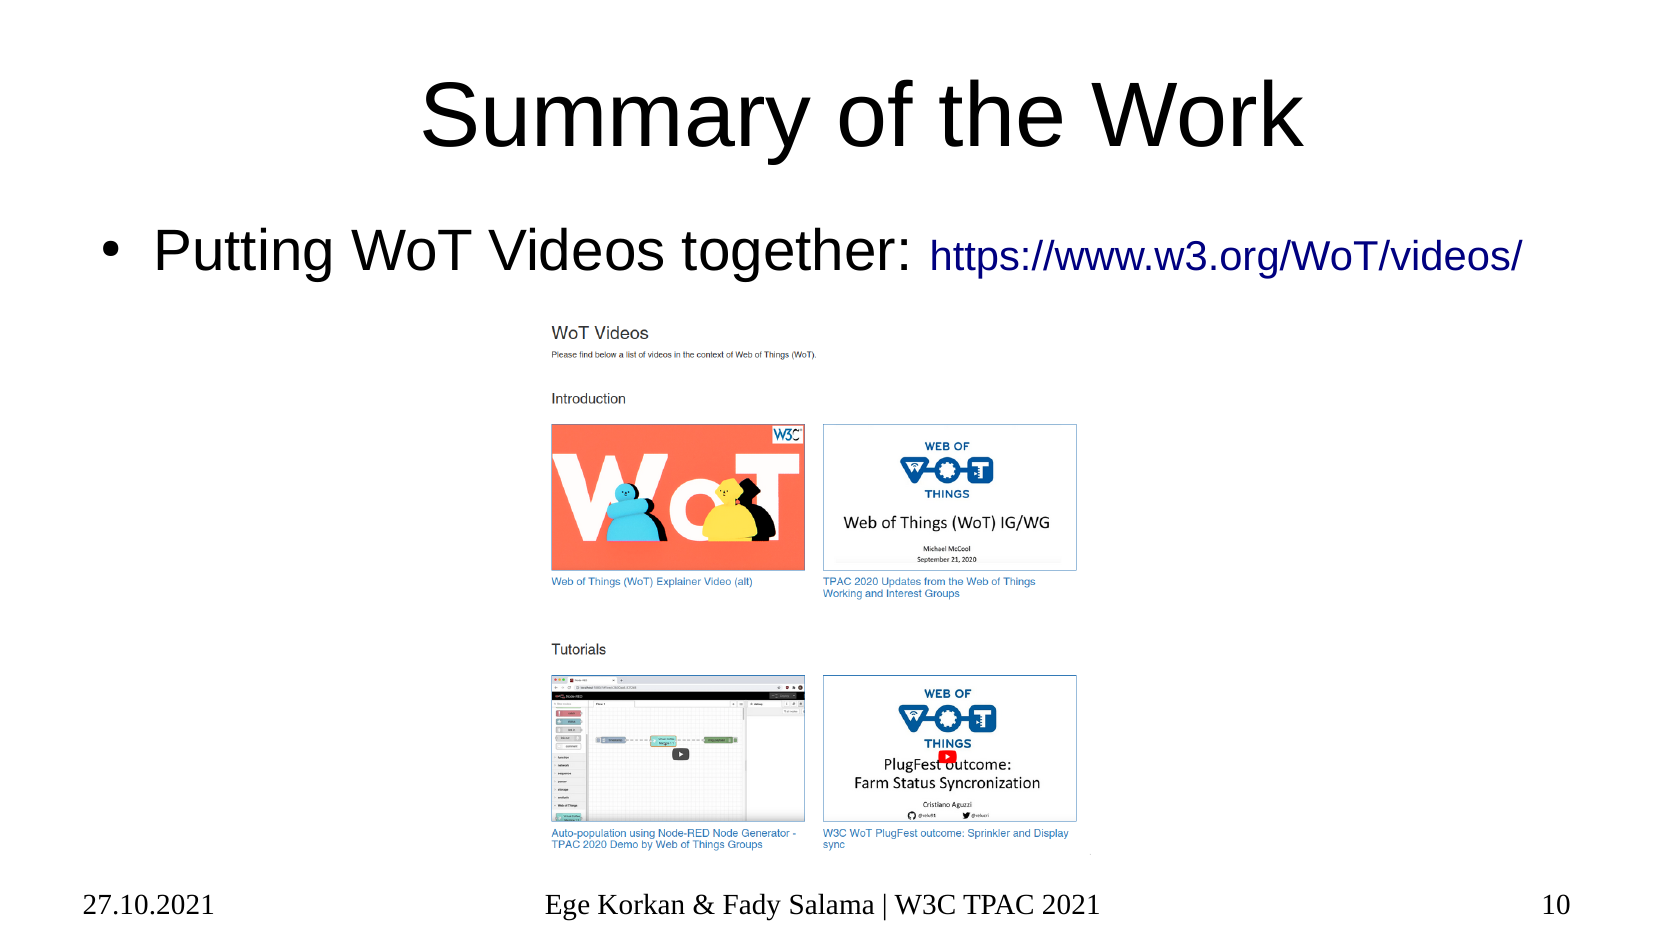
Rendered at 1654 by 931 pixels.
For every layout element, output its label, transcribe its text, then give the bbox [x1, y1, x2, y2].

title Summary of the Work [82, 37, 1571, 193]
list Putting WoT Videos together: https://www.w3.org/WoT/videos/ [82, 217, 1571, 758]
picture [535, 312, 1091, 855]
